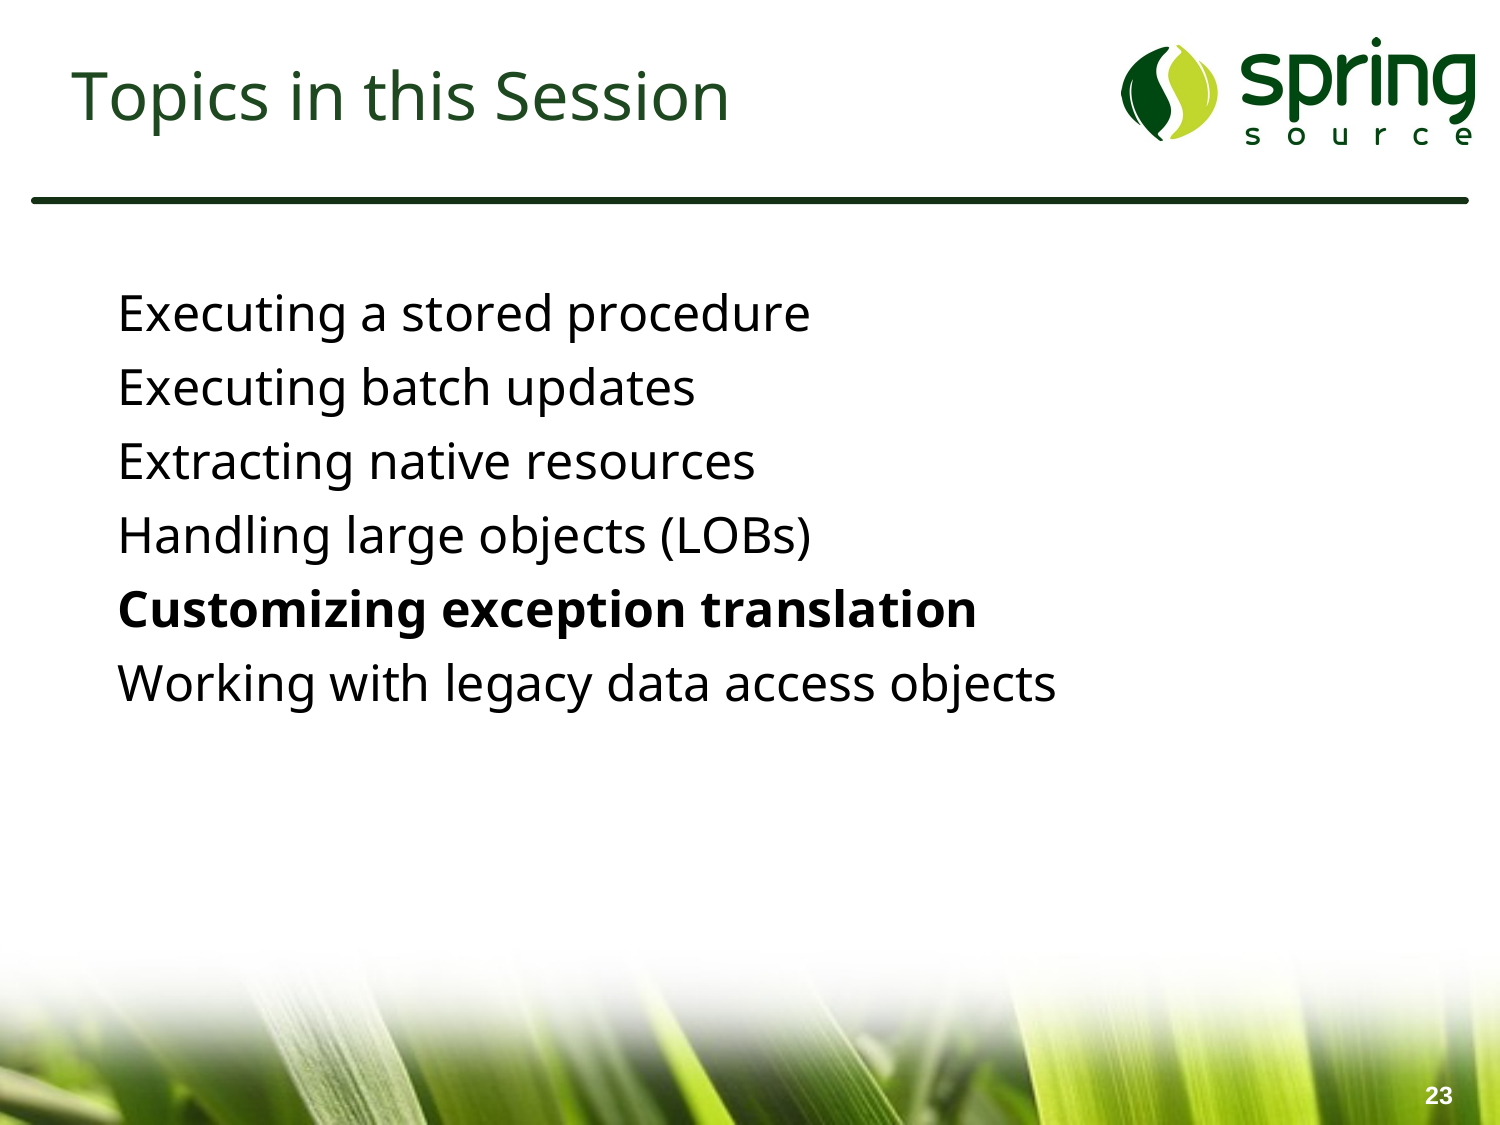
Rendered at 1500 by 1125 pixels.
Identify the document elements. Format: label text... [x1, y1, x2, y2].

picture [0, 944, 1500, 1125]
picture [1121, 37, 1475, 145]
title Topics in this Session [56, 13, 1089, 176]
list Executing a stored procedure Executing batch updates Extracting native resources Handling large objects (LOBs) Customizing exception translation Working with legacy data access objects [103, 275, 1394, 938]
